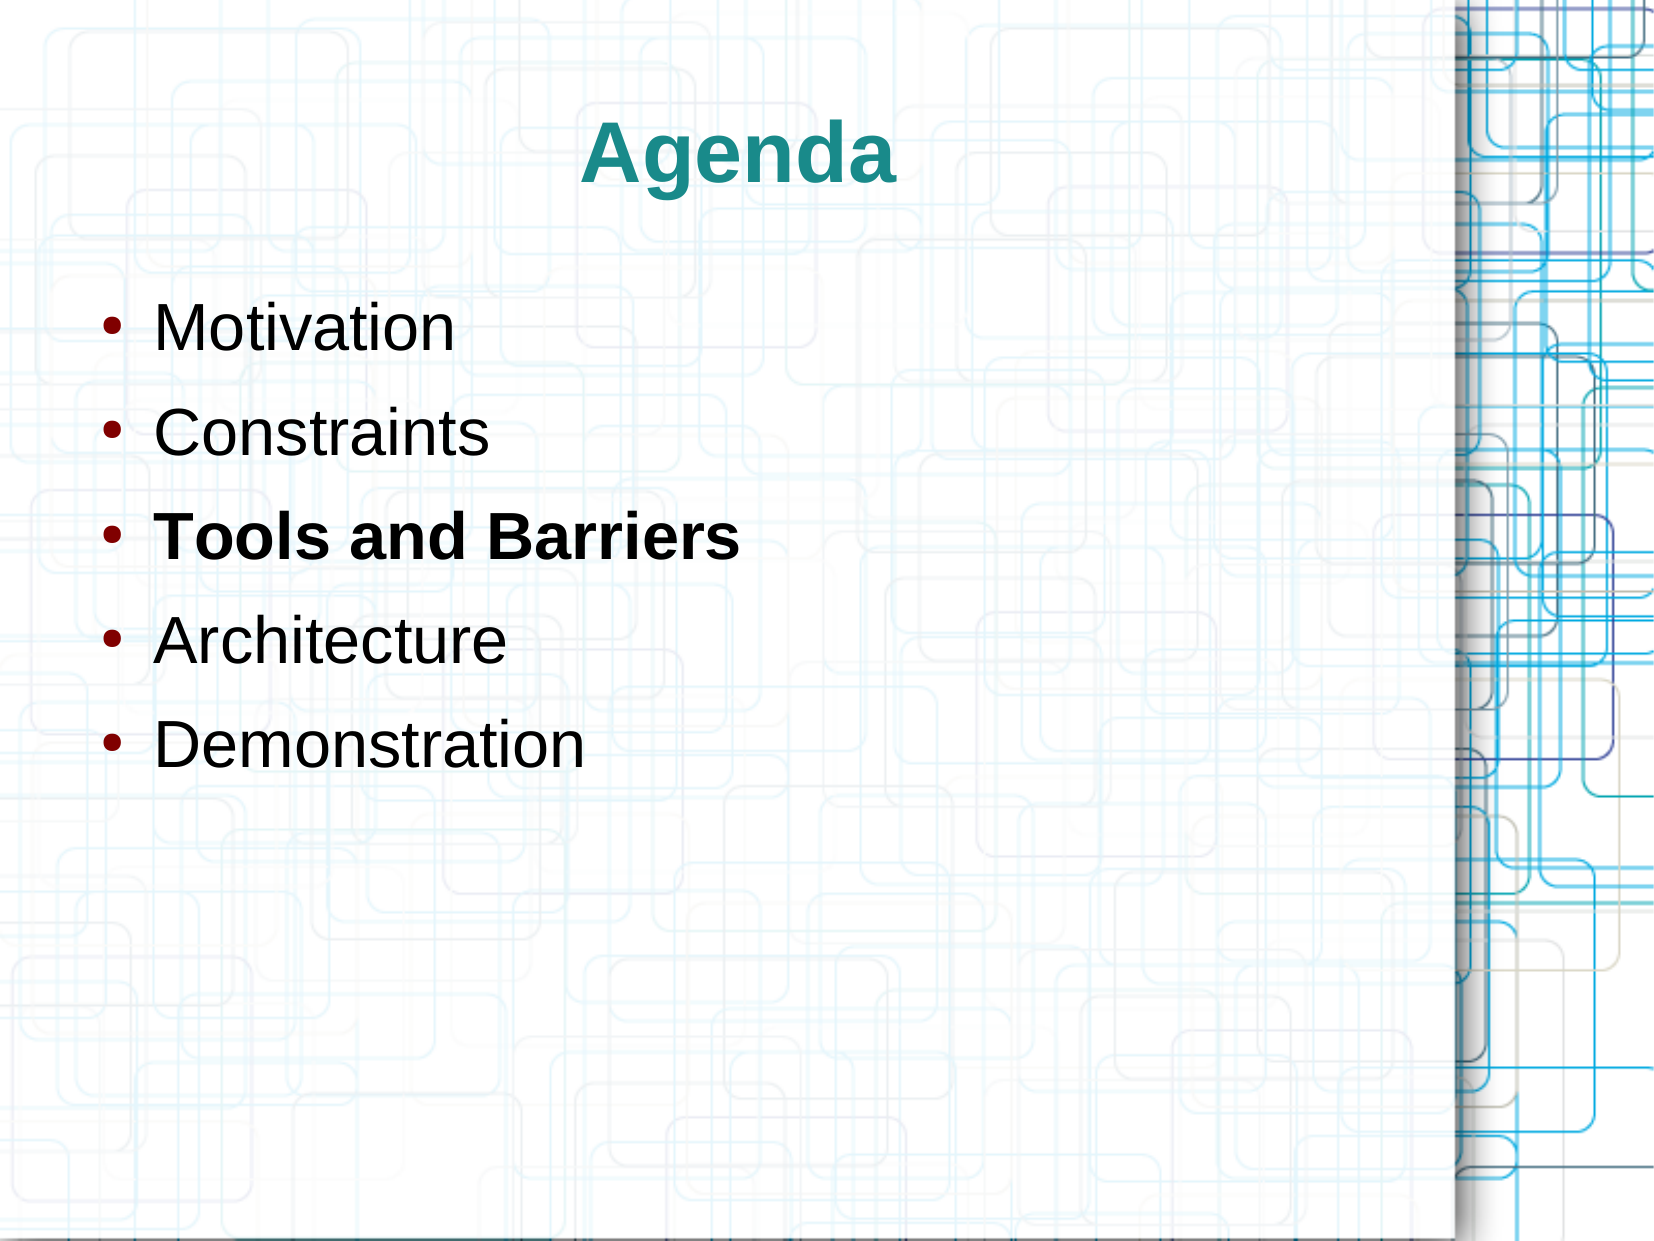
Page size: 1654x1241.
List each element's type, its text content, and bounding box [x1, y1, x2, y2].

title Agenda [59, 49, 1418, 257]
list Motivation Constraints Tools and Barriers Architecture Demonstration [82, 290, 1418, 1010]
picture [0, 0, 1654, 1241]
